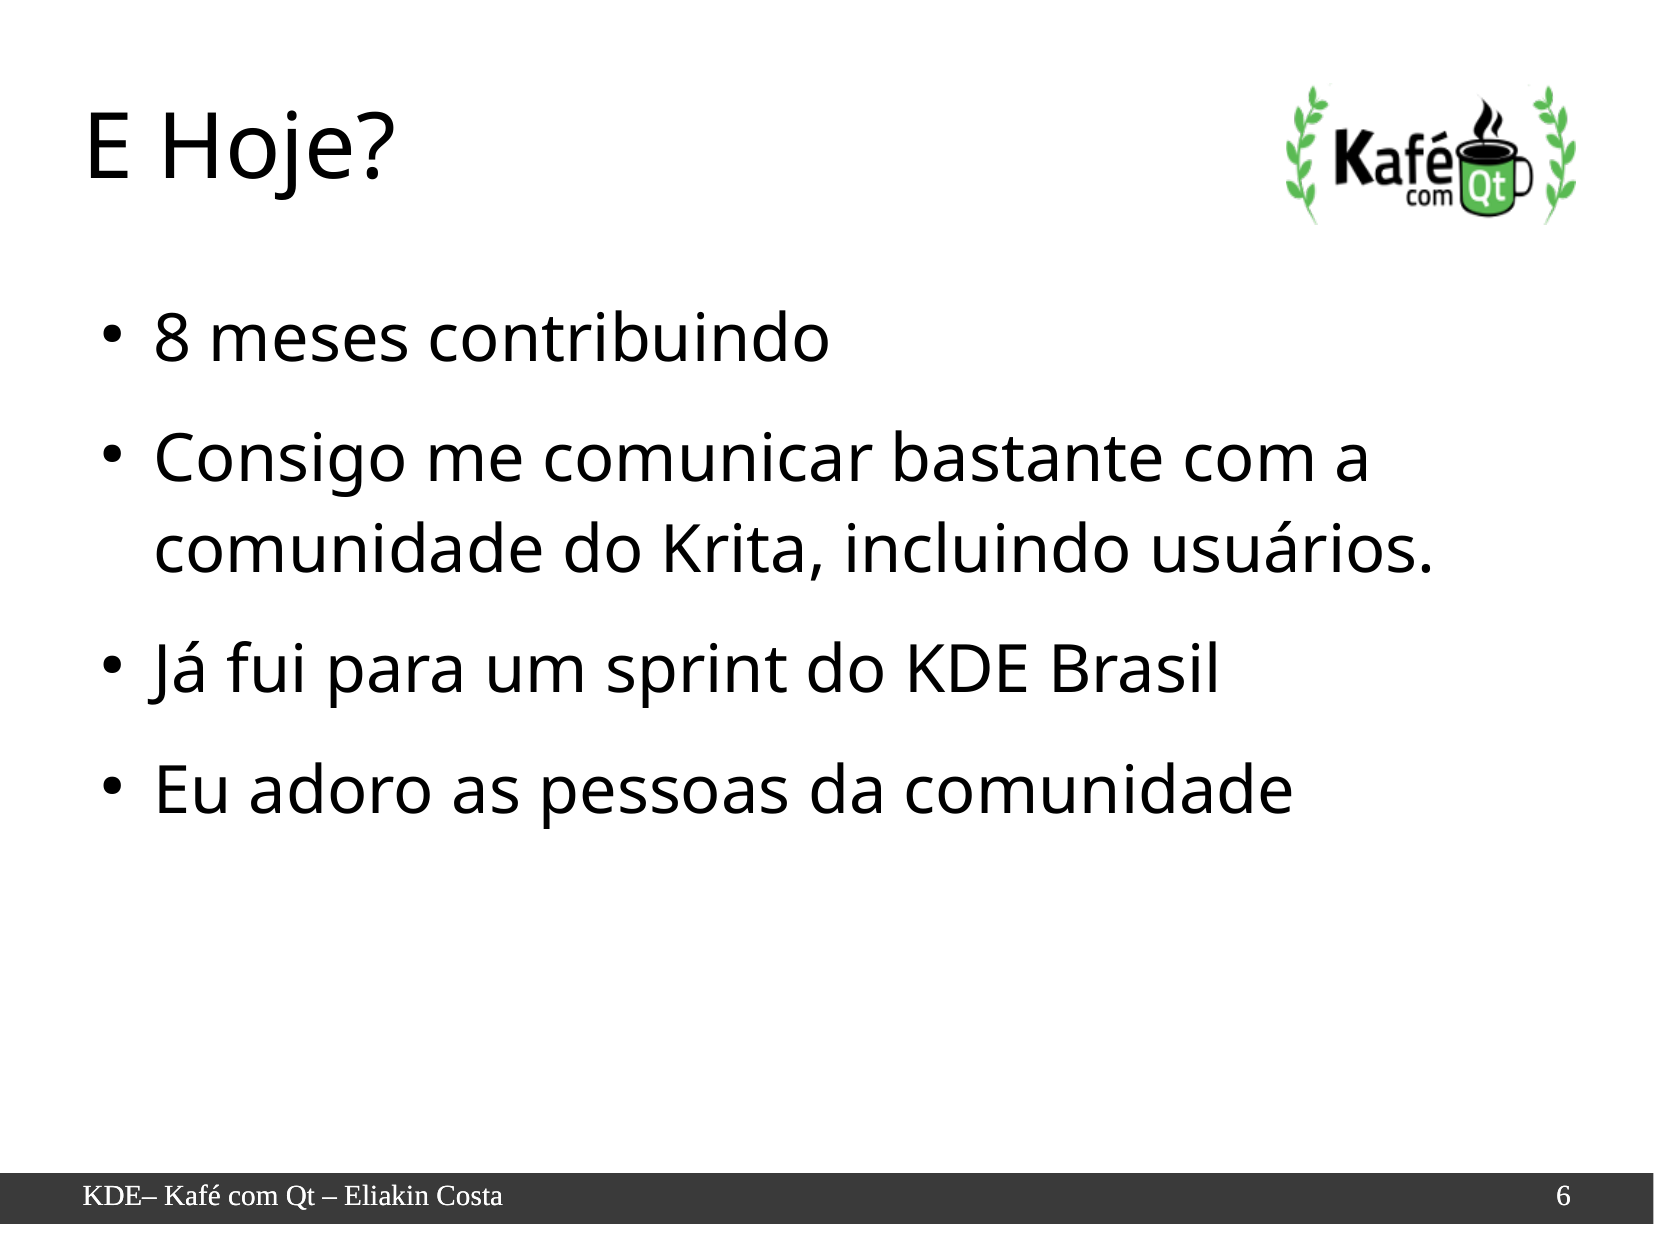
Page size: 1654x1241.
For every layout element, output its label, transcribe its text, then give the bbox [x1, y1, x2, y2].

picture [1286, 83, 1576, 225]
list 8 meses contribuindo Consigo me comunicar bastante com a comunidade do Krita, incluindo usuários. Já fui para um sprint do KDE Brasil Eu adoro as pessoas da comunidade [82, 290, 1571, 1156]
title E Hoje? [82, 30, 1276, 257]
